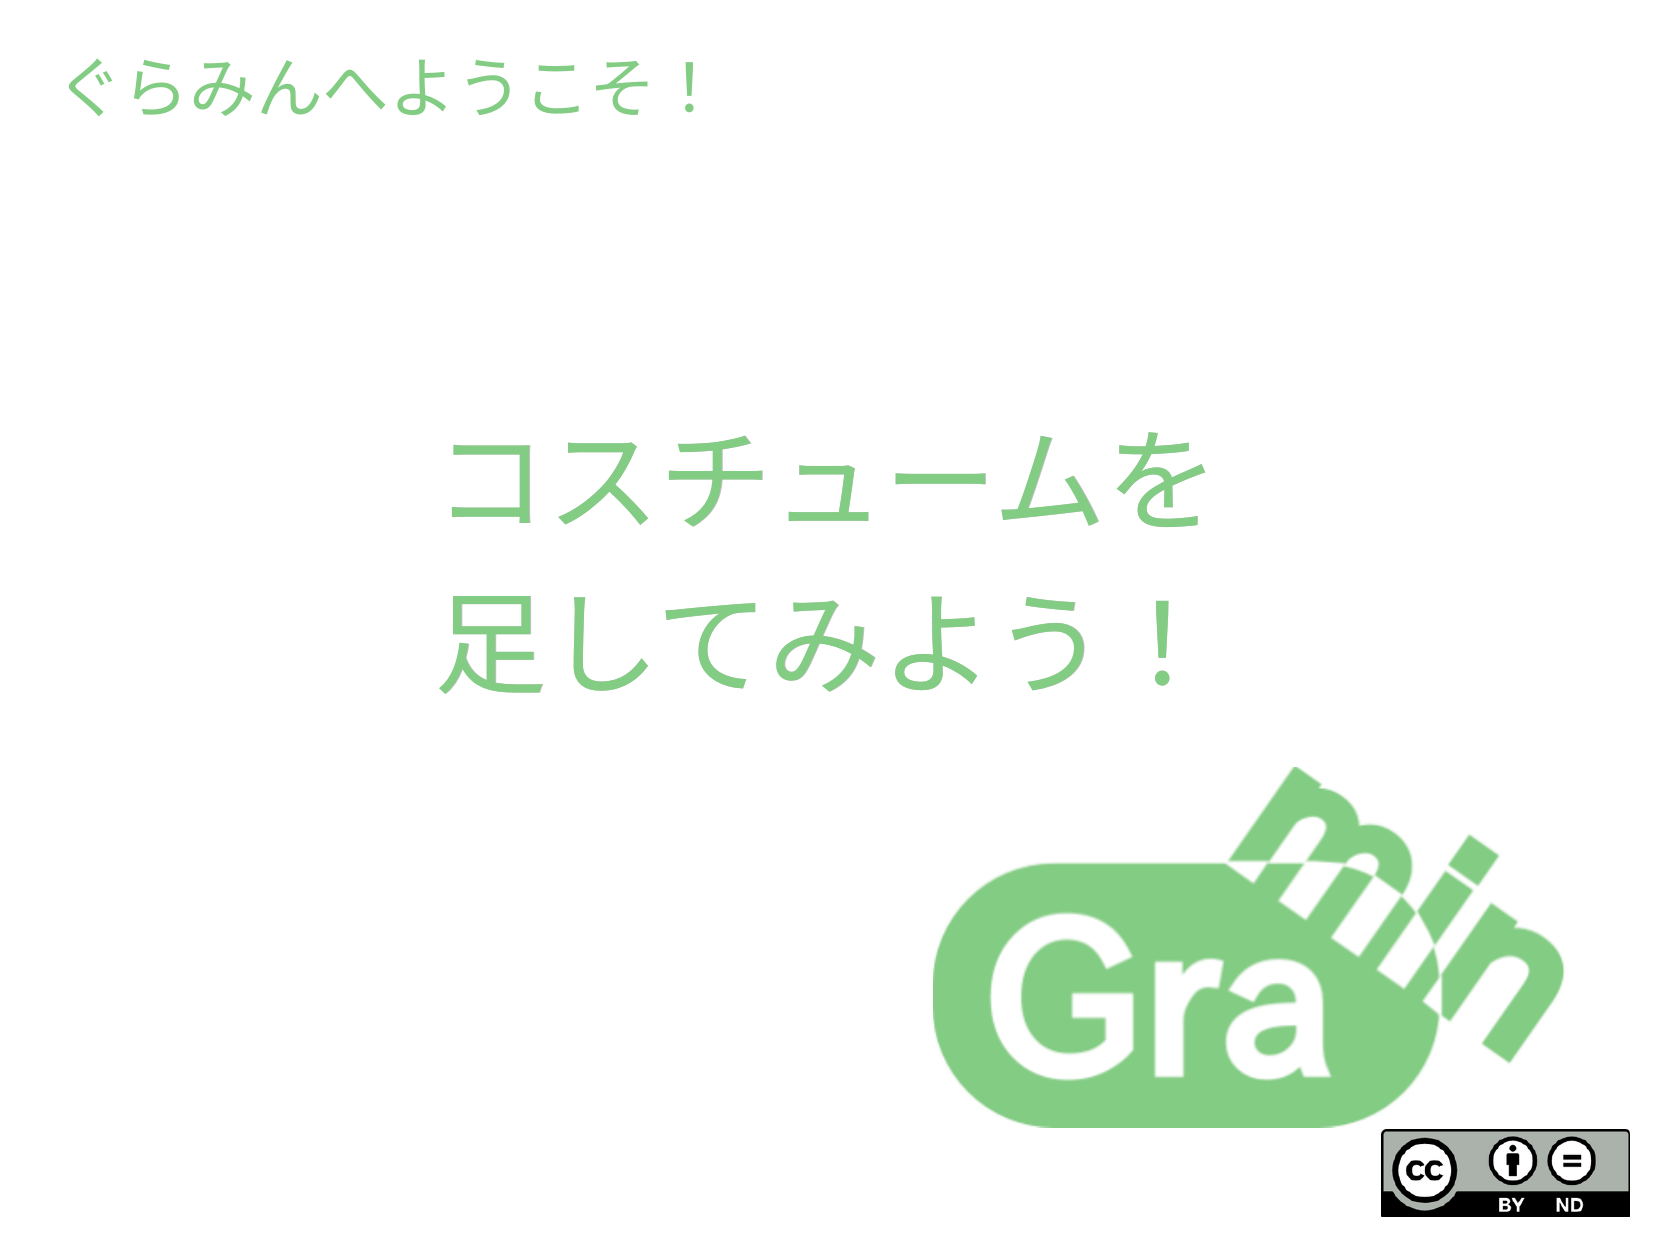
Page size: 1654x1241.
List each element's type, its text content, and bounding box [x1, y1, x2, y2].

picture [1381, 1129, 1630, 1217]
picture [933, 767, 1577, 1128]
title ぐらみんへようこそ！ [35, 33, 745, 133]
title コスチュームを 足してみよう！ [159, 369, 1495, 741]
